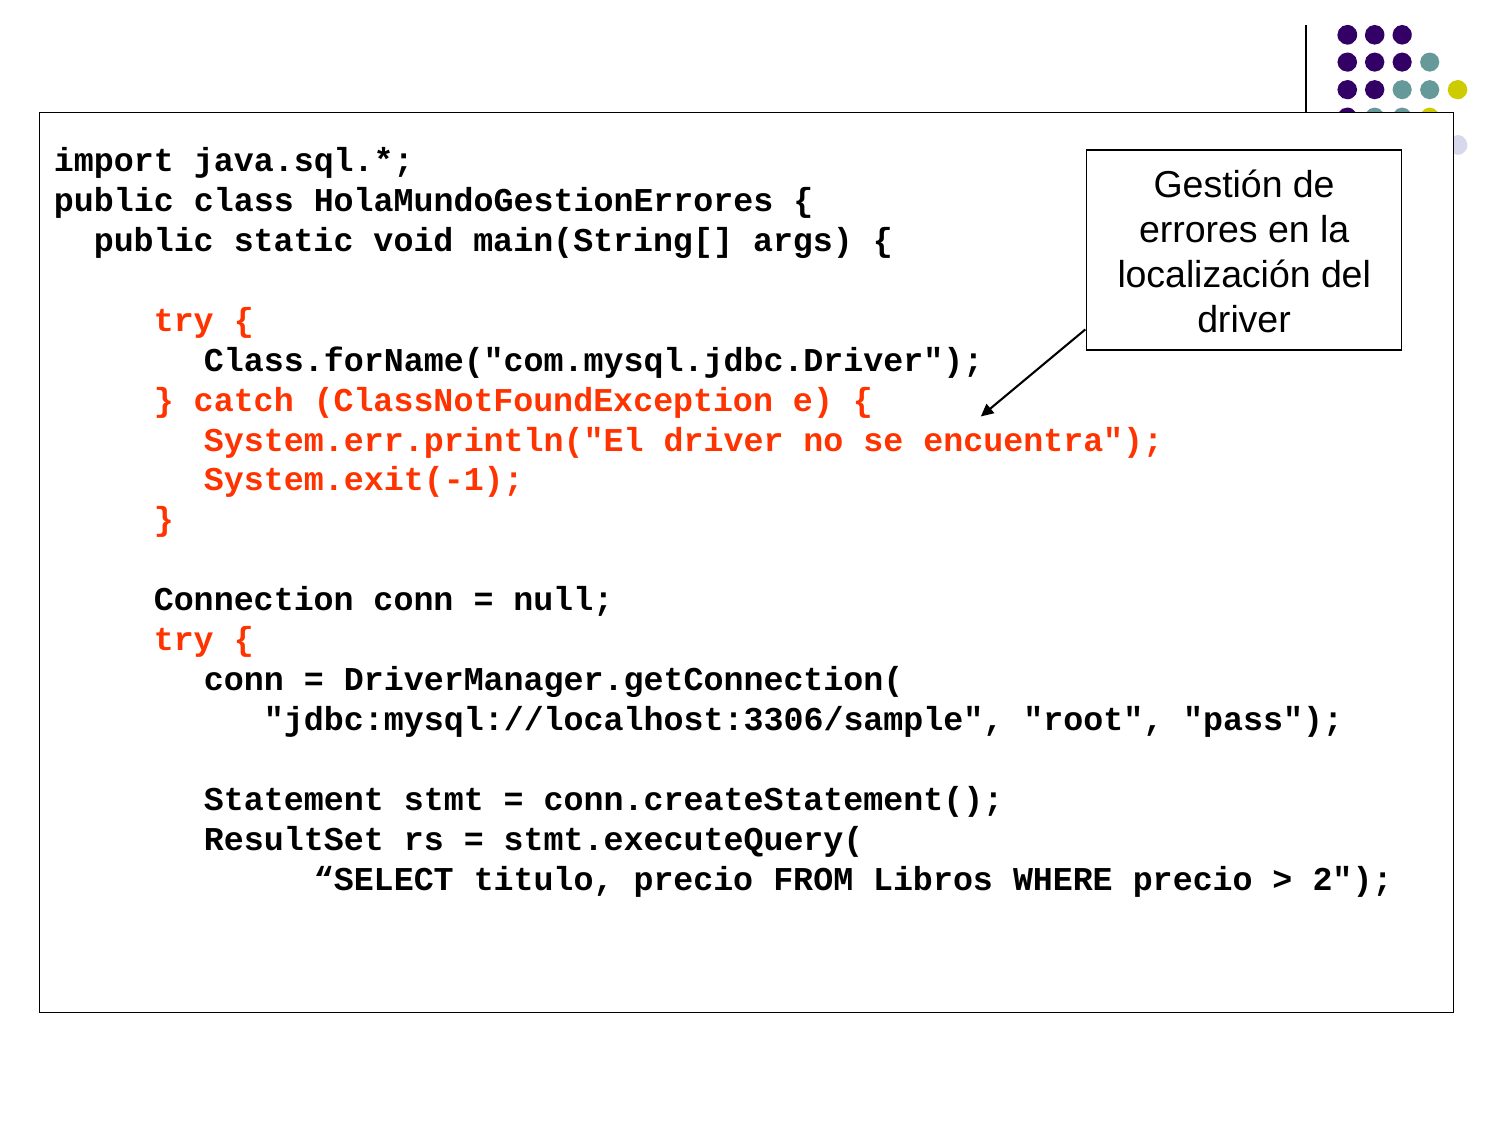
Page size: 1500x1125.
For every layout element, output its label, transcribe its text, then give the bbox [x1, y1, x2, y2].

text_box Gestión de errores en la localización del driver [1086, 149, 1402, 350]
text_box import java.sql.*; public class HolaMundoGestionErrores { public static void main(String[] args) { try { Class.forName("com.mysql.jdbc.Driver"); } catch (ClassNotFoundException e) { System.err.println("El driver no se encuentra"); System.exit(-1); } Connection conn = null; try { conn = DriverManager.getConnection( "jdbc:mysql://localhost:3306/sample", "root", "pass"); Statement stmt = conn.createStatement(); ResultSet rs = stmt.executeQuery( “SELECT titulo, precio FROM Libros WHERE precio > 2"); [39, 112, 1454, 1013]
